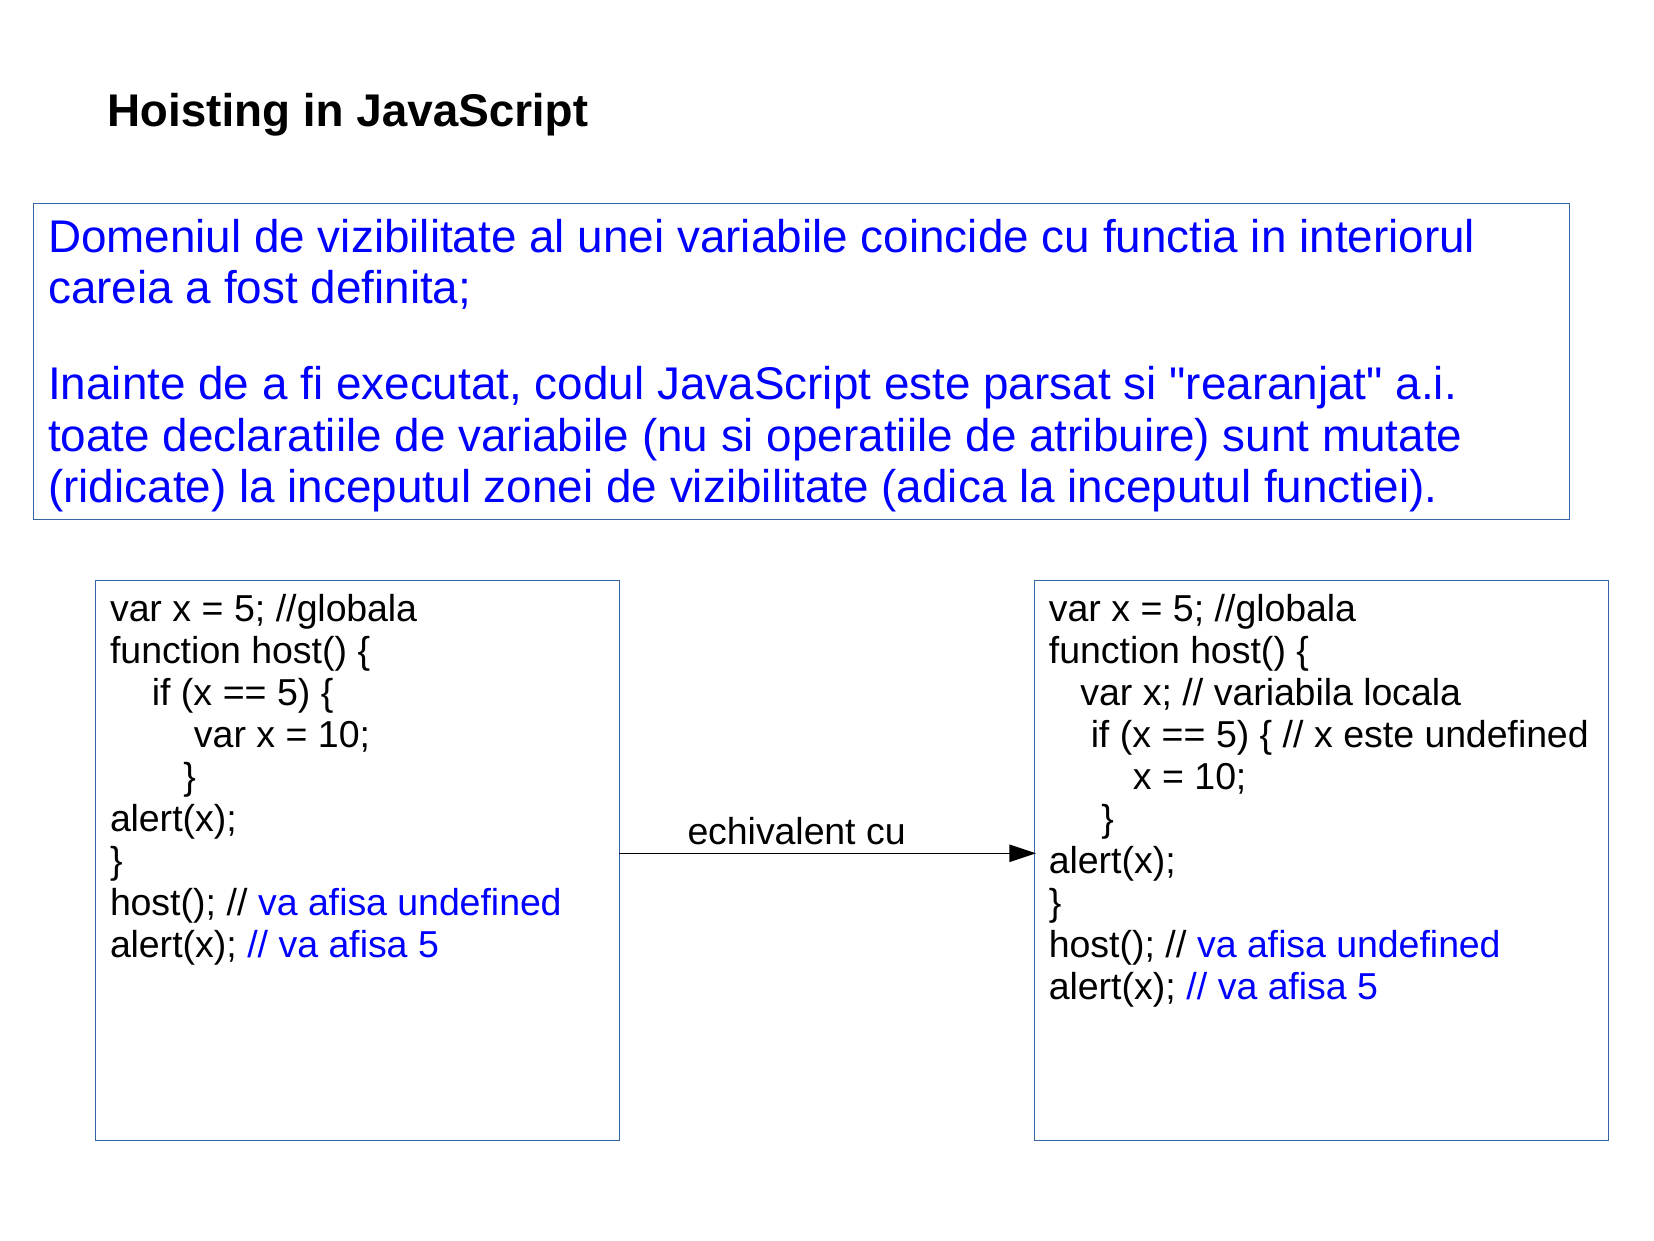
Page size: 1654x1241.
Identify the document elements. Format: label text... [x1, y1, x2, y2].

text_box echivalent cu [672, 802, 932, 853]
text_box echivalent cu [672, 854, 932, 860]
text_box Domeniul de vizibilitate al unei variabile coincide cu functia in interiorul careia a fost definita; Inainte de a fi executat, codul JavaScript este parsat si "rearanjat" a.i. toate declaratiile de variabile (nu si operatiile de atribuire) sunt mutate (ridicate) la inceputul zonei de vizibilitate (adica la inceputul functiei). [33, 203, 1570, 520]
text_box var x = 5; //globala function host() { var x; // variabila locala if (x == 5) { // x este undefined x = 10; } alert(x); } host(); // va afisa undefined alert(x); // va afisa 5 [1034, 580, 1609, 1141]
text_box Hoisting in JavaScript [92, 77, 604, 203]
text_box var x = 5; //globala function host() { if (x == 5) { var x = 10; } alert(x); } host(); // va afisa undefined alert(x); // va afisa 5 [95, 580, 620, 1141]
